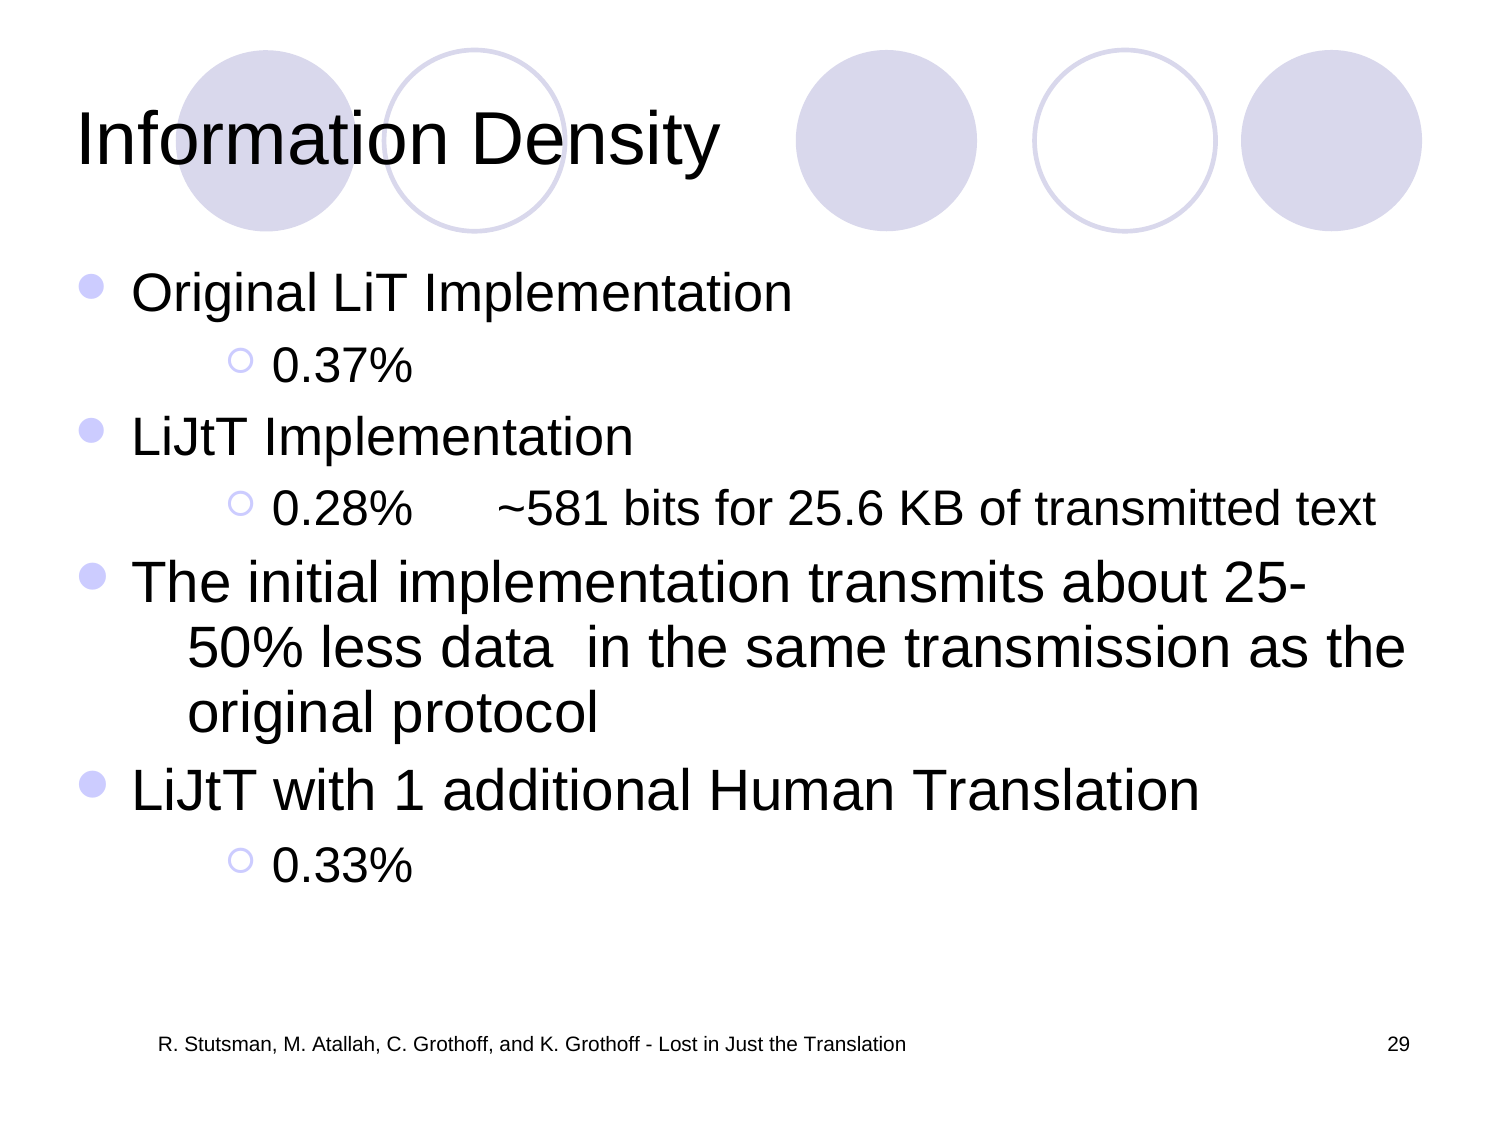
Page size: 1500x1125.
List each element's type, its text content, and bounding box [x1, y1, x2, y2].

title Information Density [75, 45, 1426, 233]
list Original LiT Implementation 0.37% LiJtT Implementation 0.28% ~581 bits for 25.6 KB of transmitted text The initial implementation transmits about 25-50% less data in the same transmission as the original protocol LiJtT with 1 additional Human Translation 0.33% [75, 262, 1426, 1006]
